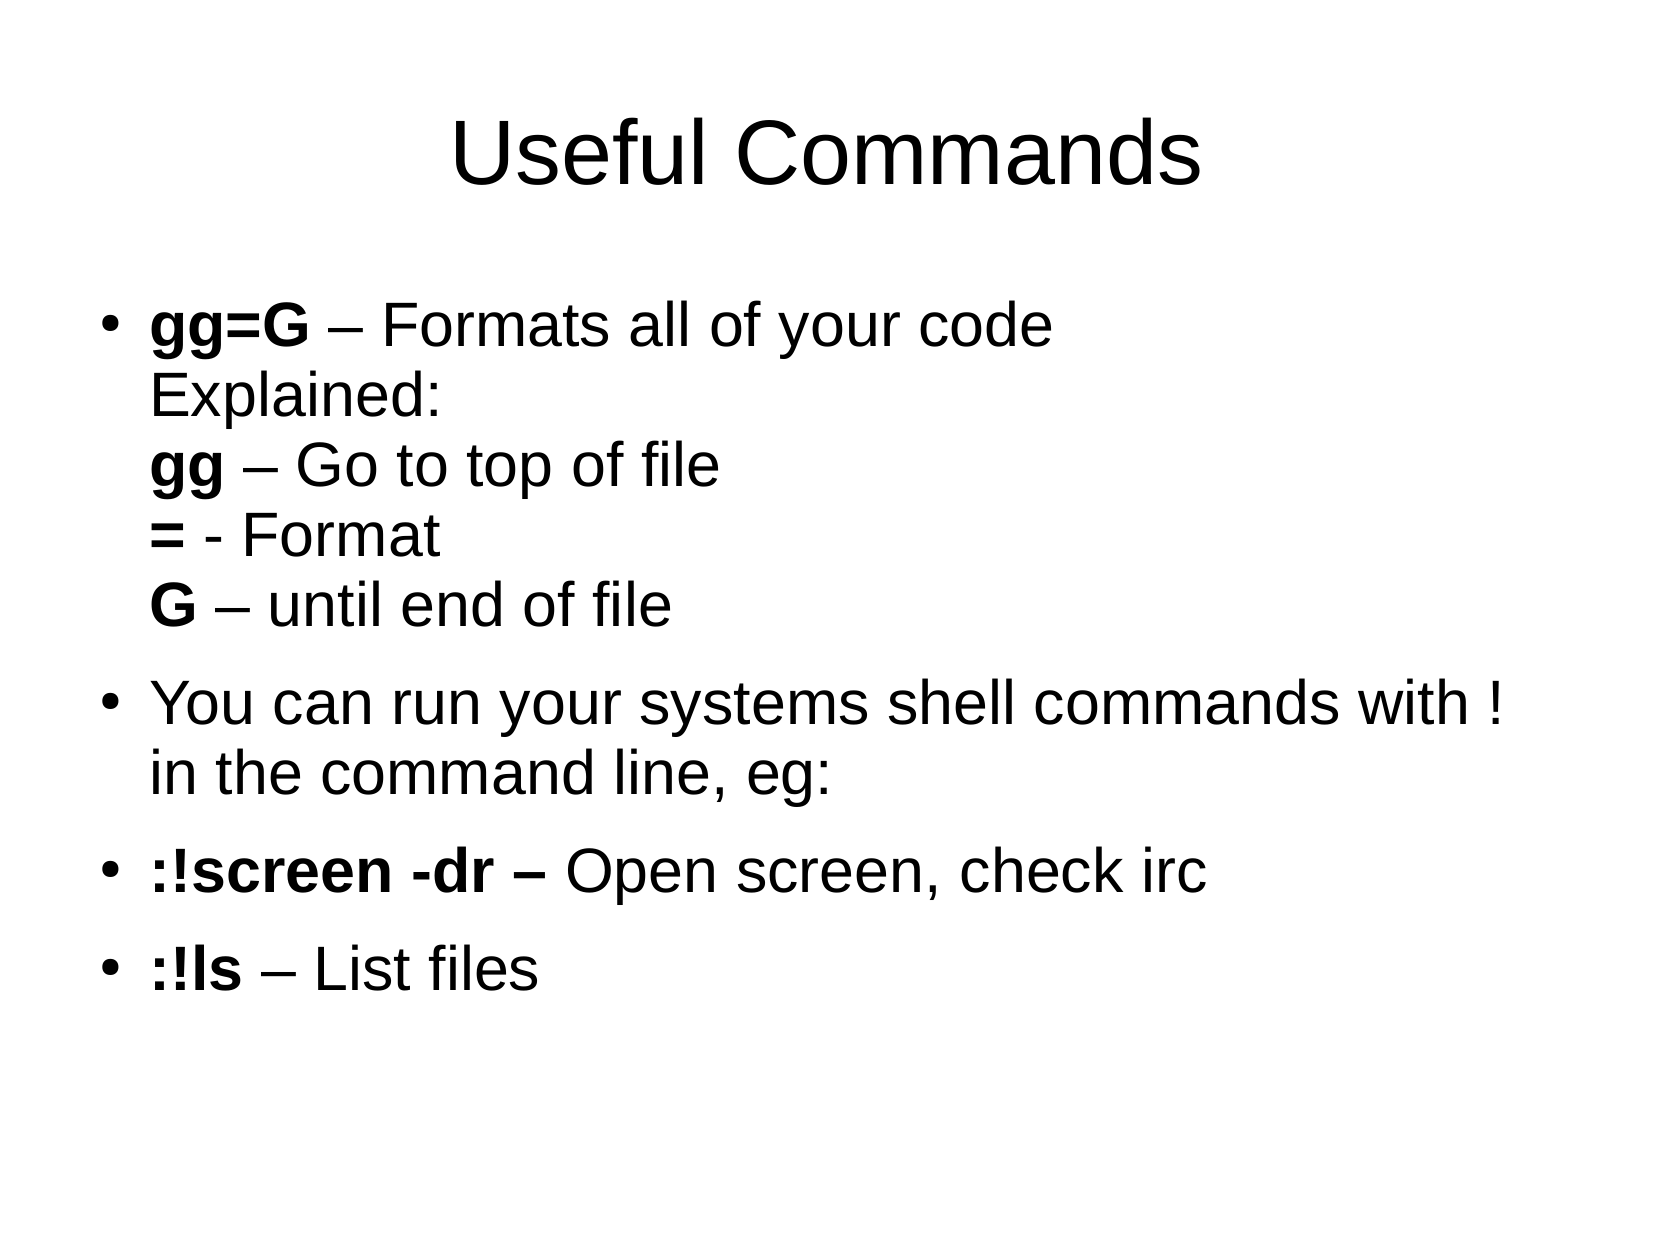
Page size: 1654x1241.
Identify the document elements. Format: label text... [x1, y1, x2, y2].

title Useful Commands [82, 49, 1571, 257]
list gg=G – Formats all of your code Explained: gg – Go to top of file = - Format G – until end of file You can run your systems shell commands with ! in the command line, eg: :!screen -dr – Open screen, check irc :!ls – List files [82, 290, 1538, 1010]
